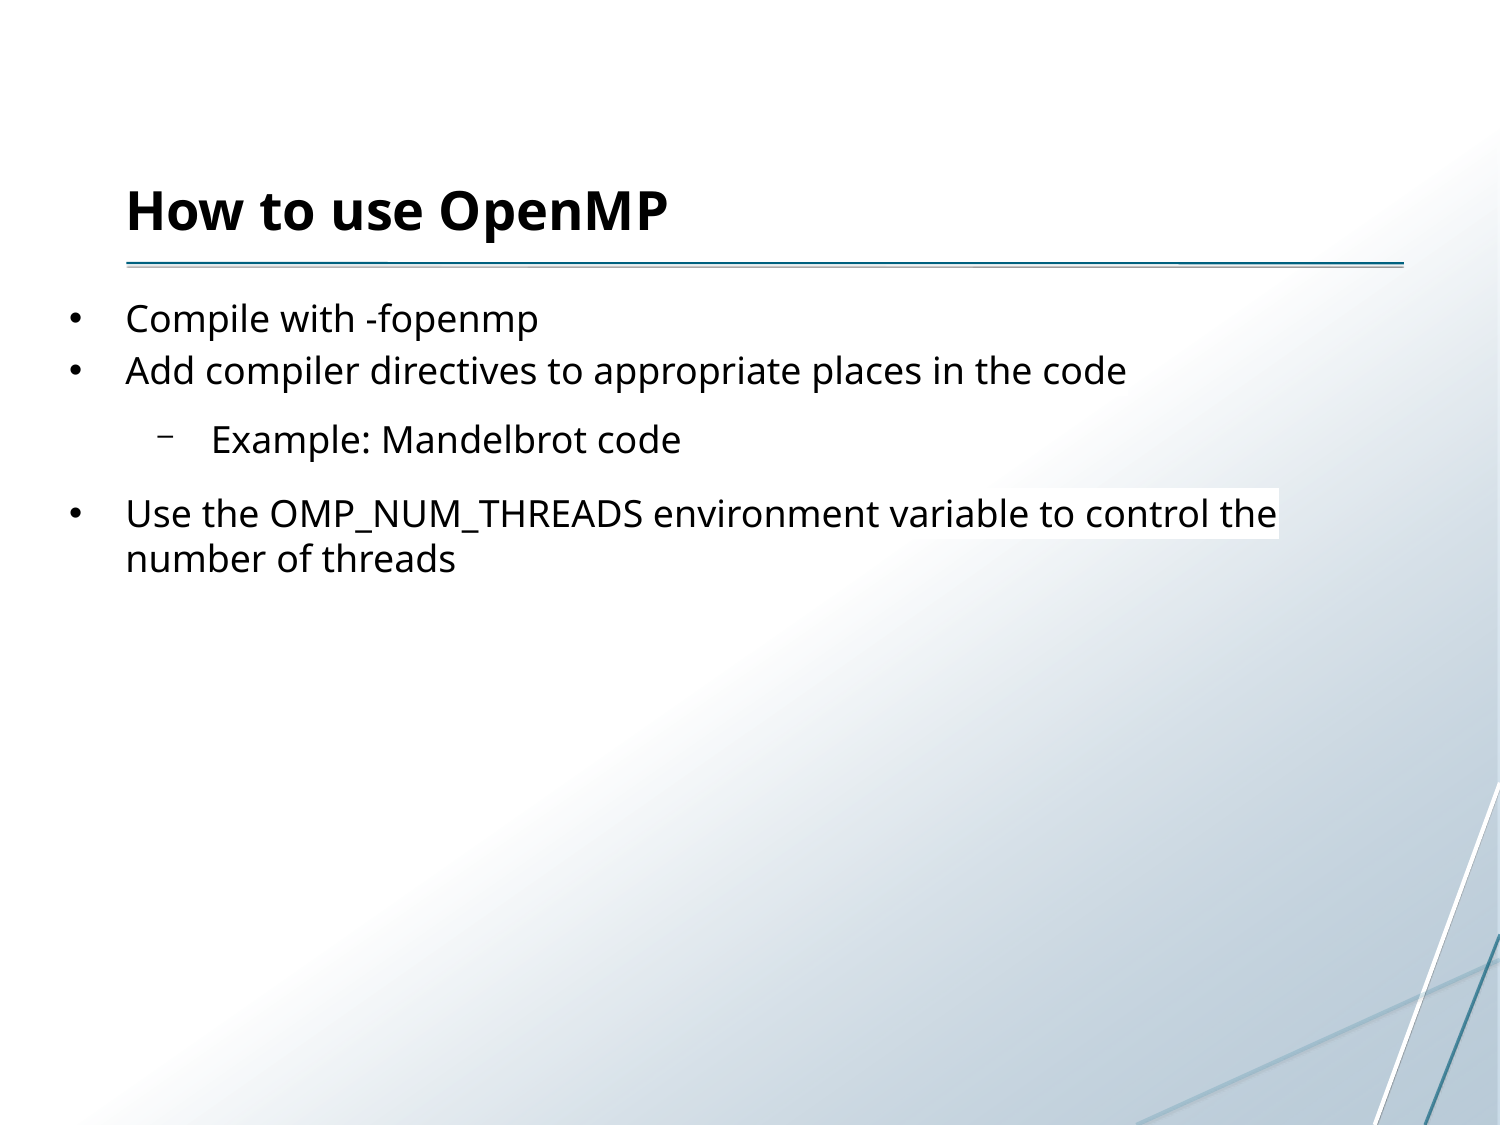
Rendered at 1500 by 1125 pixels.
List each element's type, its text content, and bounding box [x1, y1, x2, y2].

list Compile with -fopenmp Add compiler directives to appropriate places in the code Example: Mandelbrot code Use the OMP_NUM_THREADS environment variable to control the number of threads [54, 287, 1404, 1005]
title How to use OpenMP [109, 49, 1403, 249]
